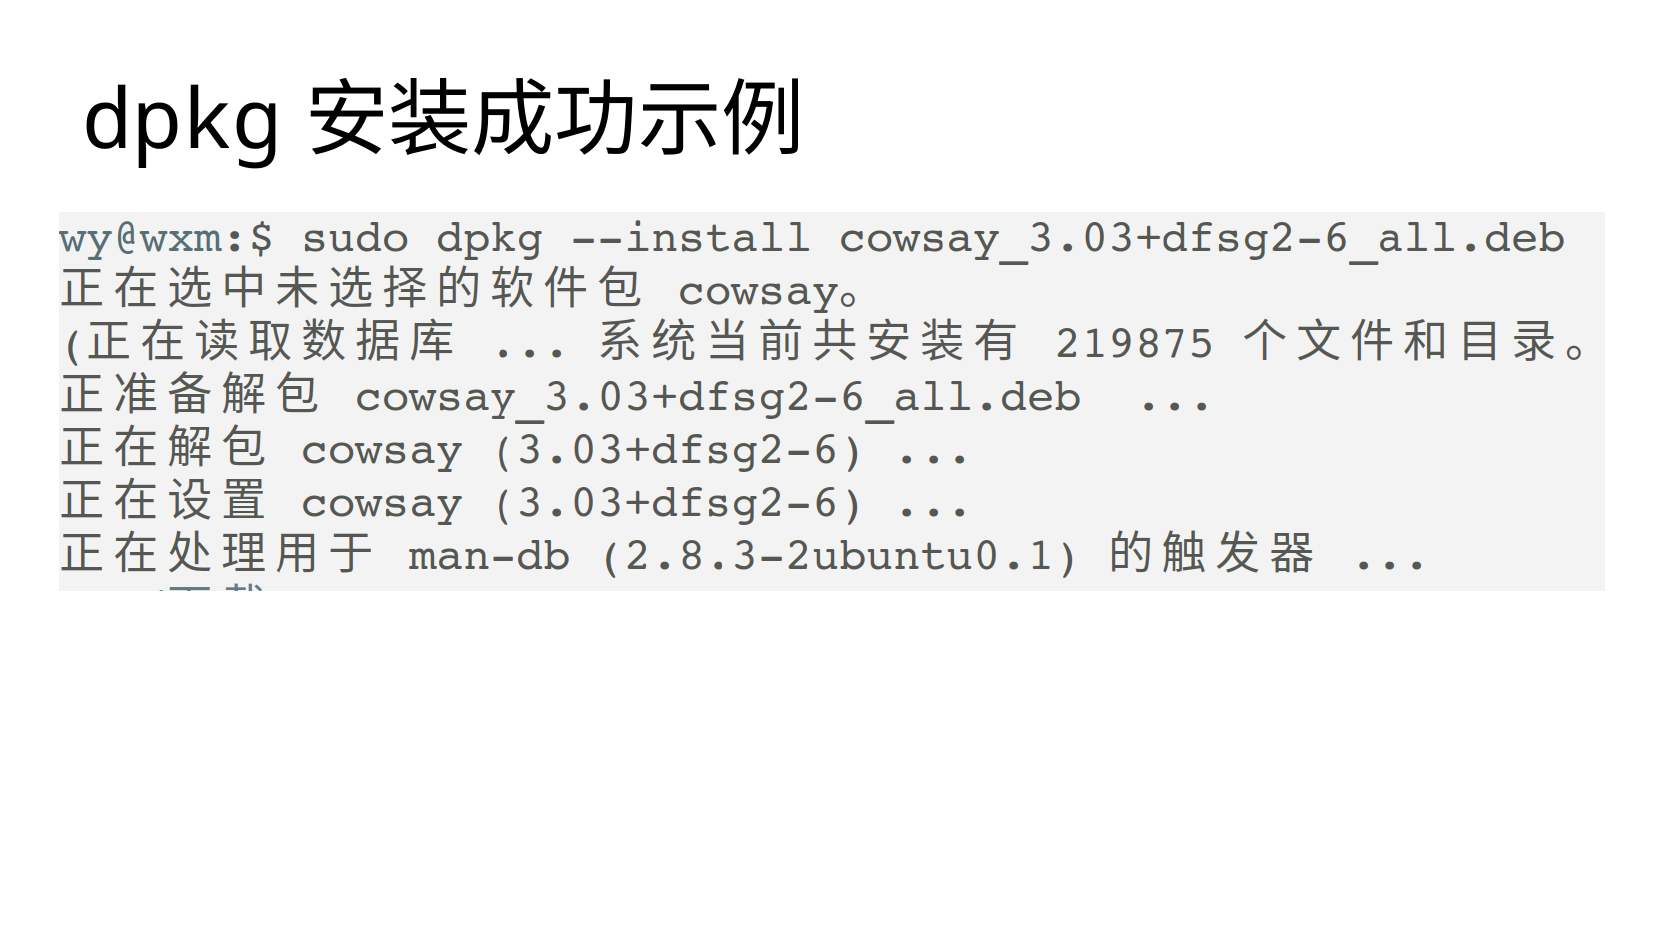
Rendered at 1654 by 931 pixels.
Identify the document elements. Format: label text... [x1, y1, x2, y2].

picture [59, 212, 1605, 591]
title dpkg安装成功示例 [82, 37, 1571, 189]
